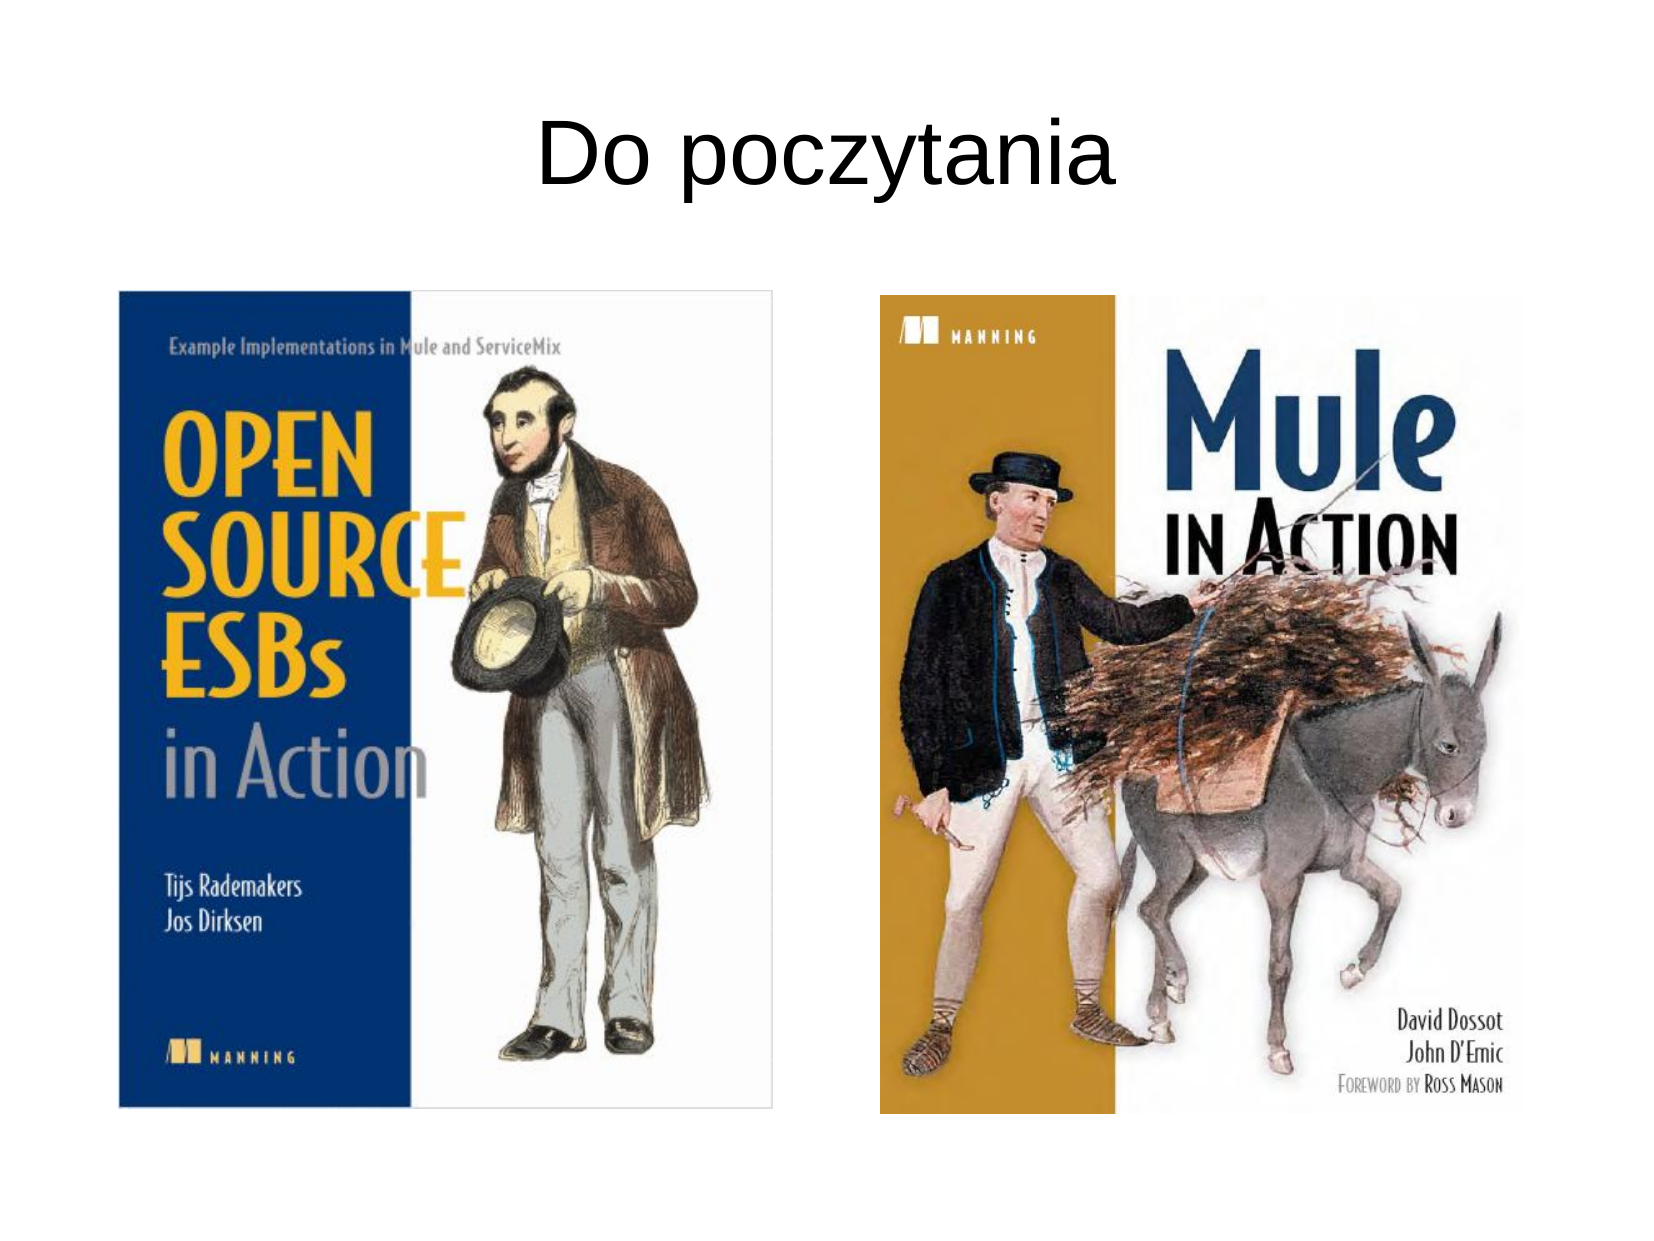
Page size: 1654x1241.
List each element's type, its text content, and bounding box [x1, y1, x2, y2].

picture [880, 295, 1524, 1114]
picture [118, 290, 773, 1109]
title Do poczytania [82, 49, 1571, 257]
